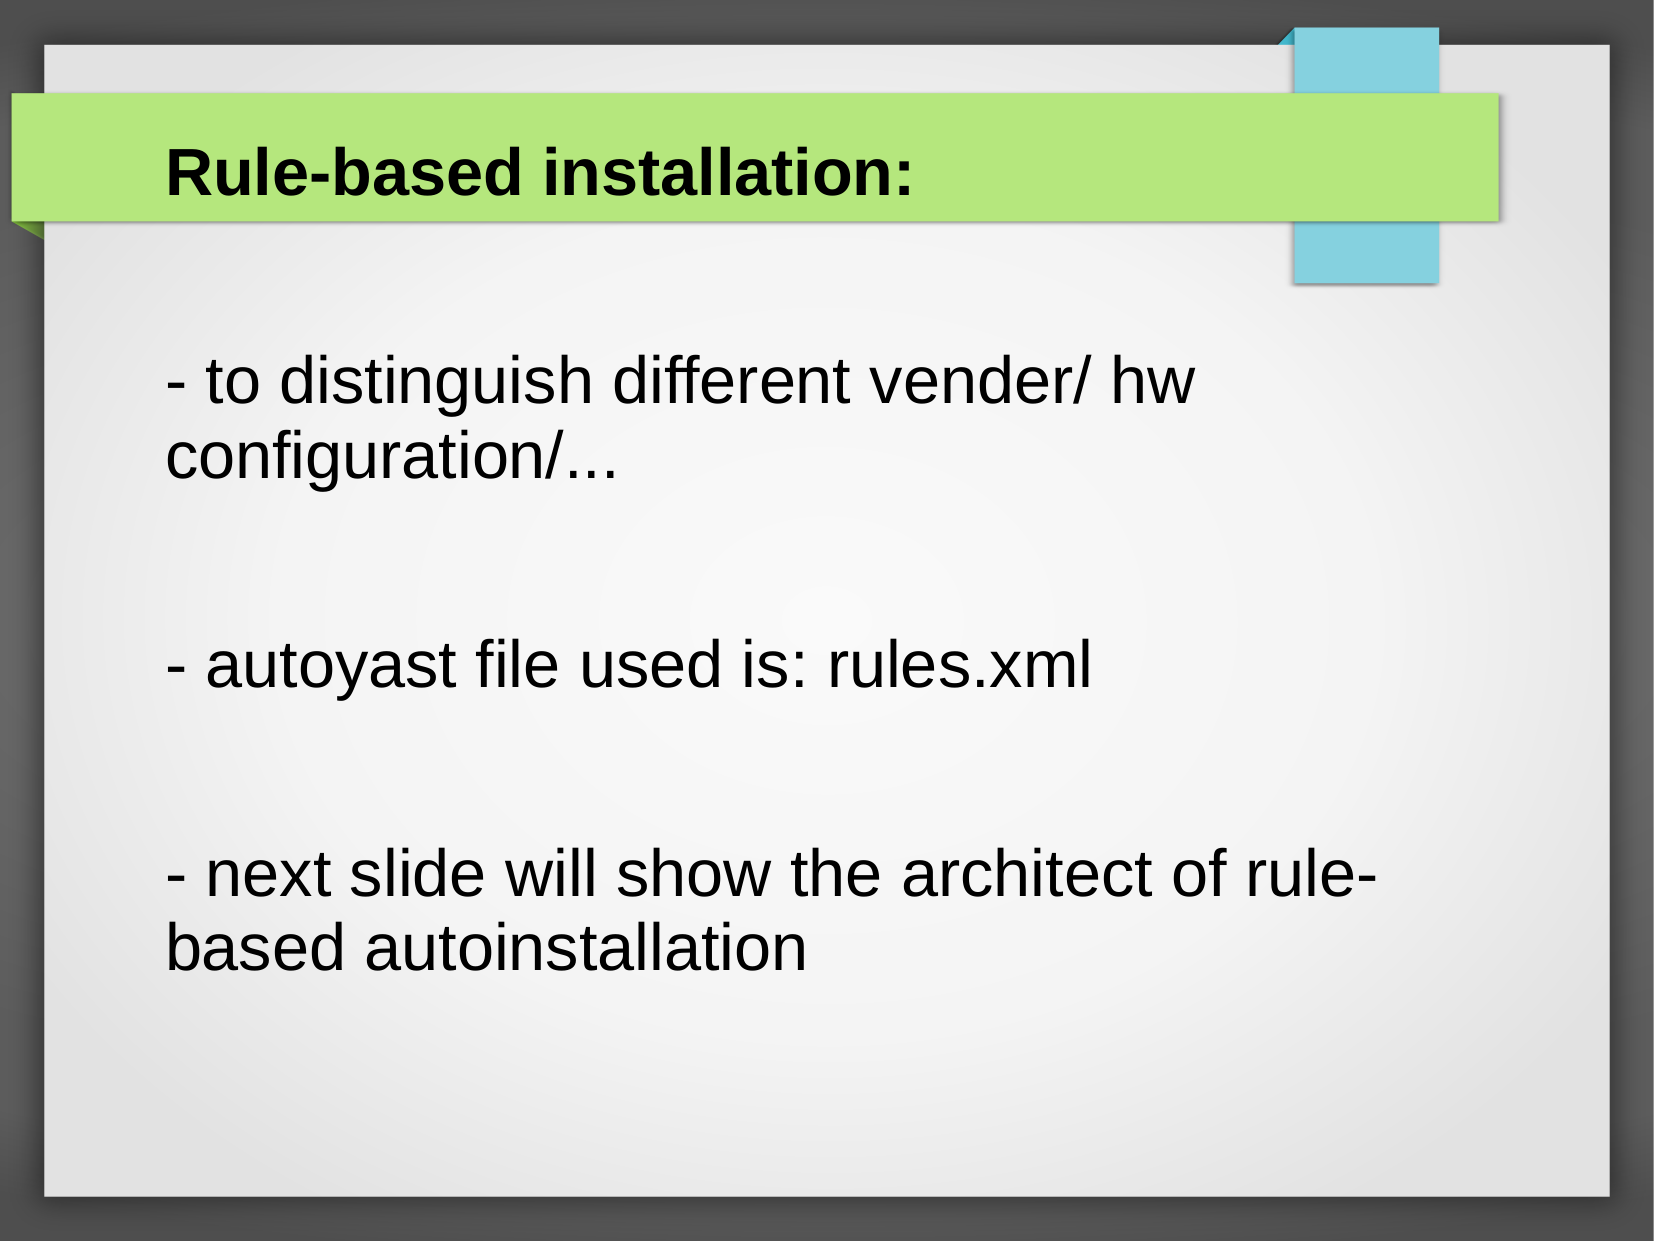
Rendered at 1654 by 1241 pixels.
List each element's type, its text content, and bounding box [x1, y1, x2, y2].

picture [0, 0, 1654, 1241]
list Rule-based installation: - to distinguish different vender/ hw configuration/... - autoyast file used is: rules.xml - next slide will show the architect of rule-based autoinstallation [165, 135, 1546, 1006]
